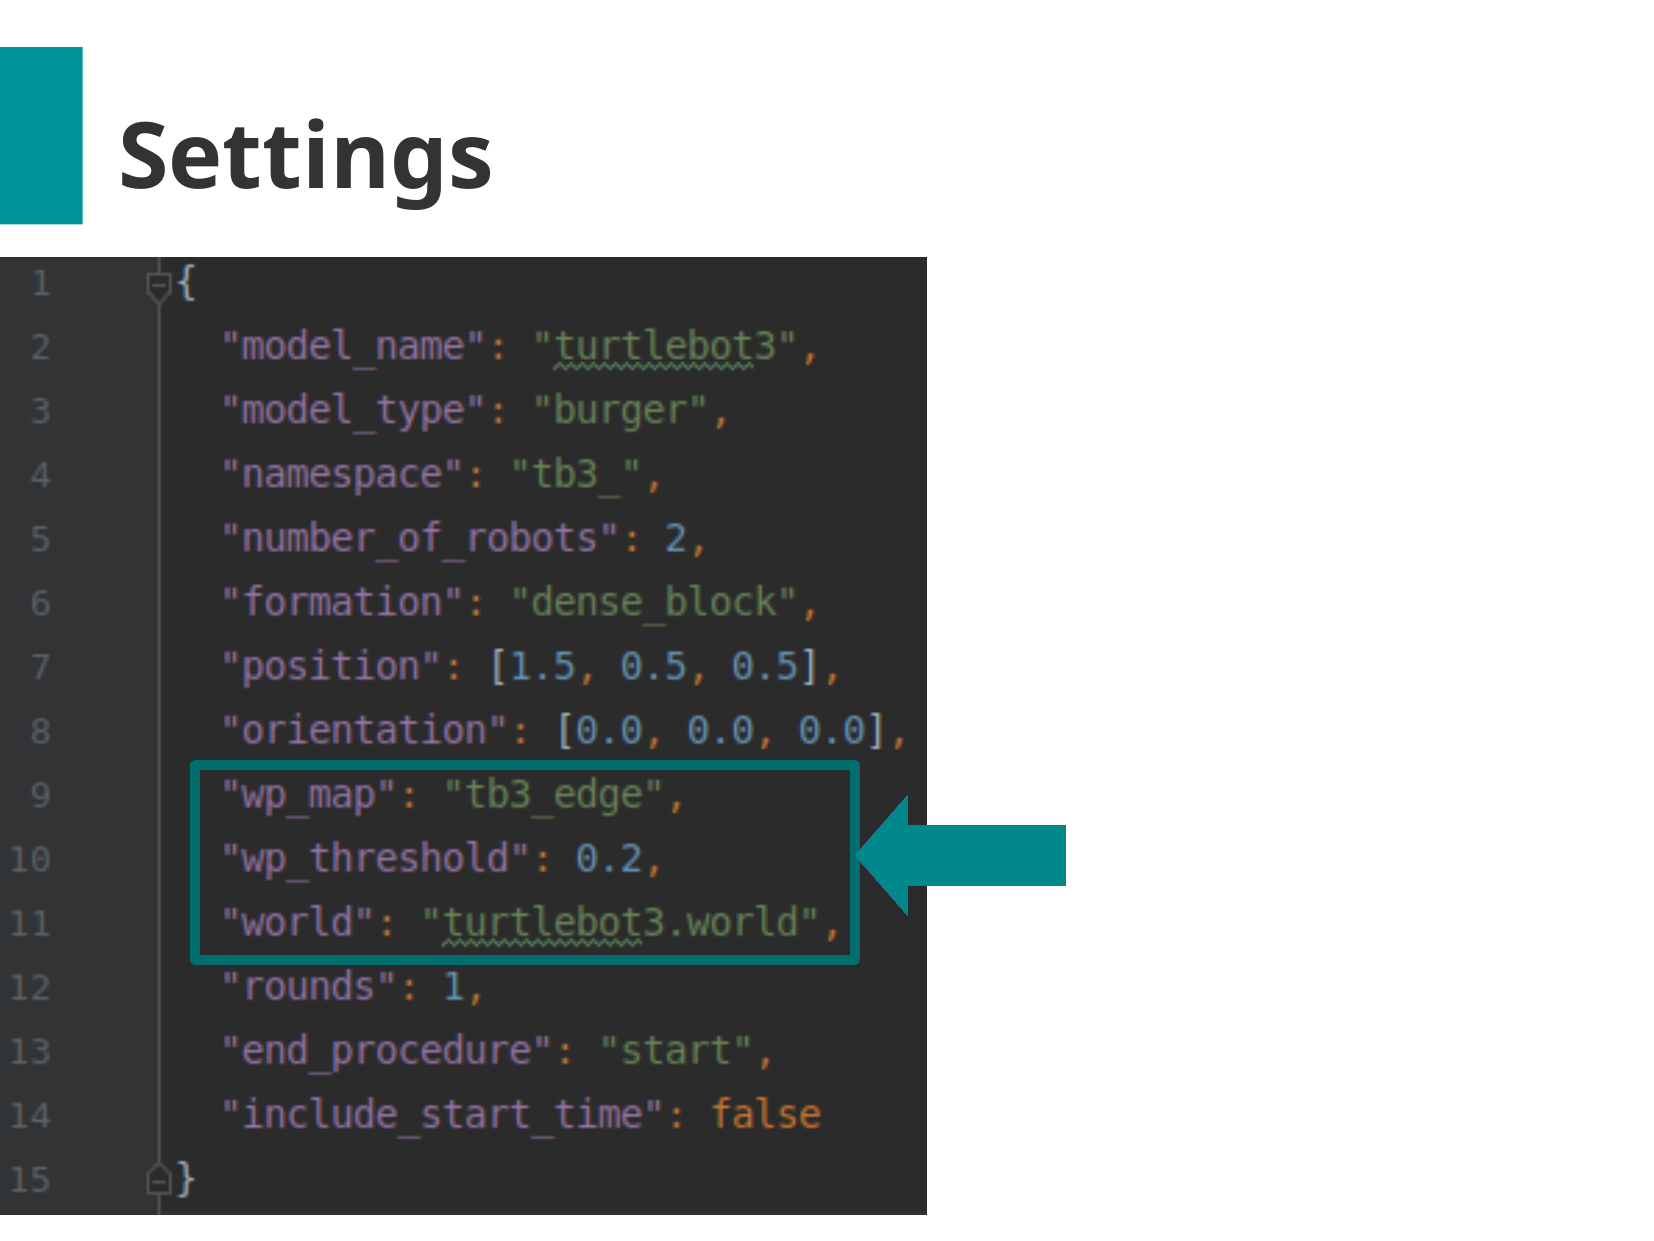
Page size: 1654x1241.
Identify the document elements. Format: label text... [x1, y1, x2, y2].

picture [0, 257, 927, 1216]
picture [200, 770, 850, 955]
title Settings [118, 49, 1571, 257]
text_box [855, 795, 1066, 916]
